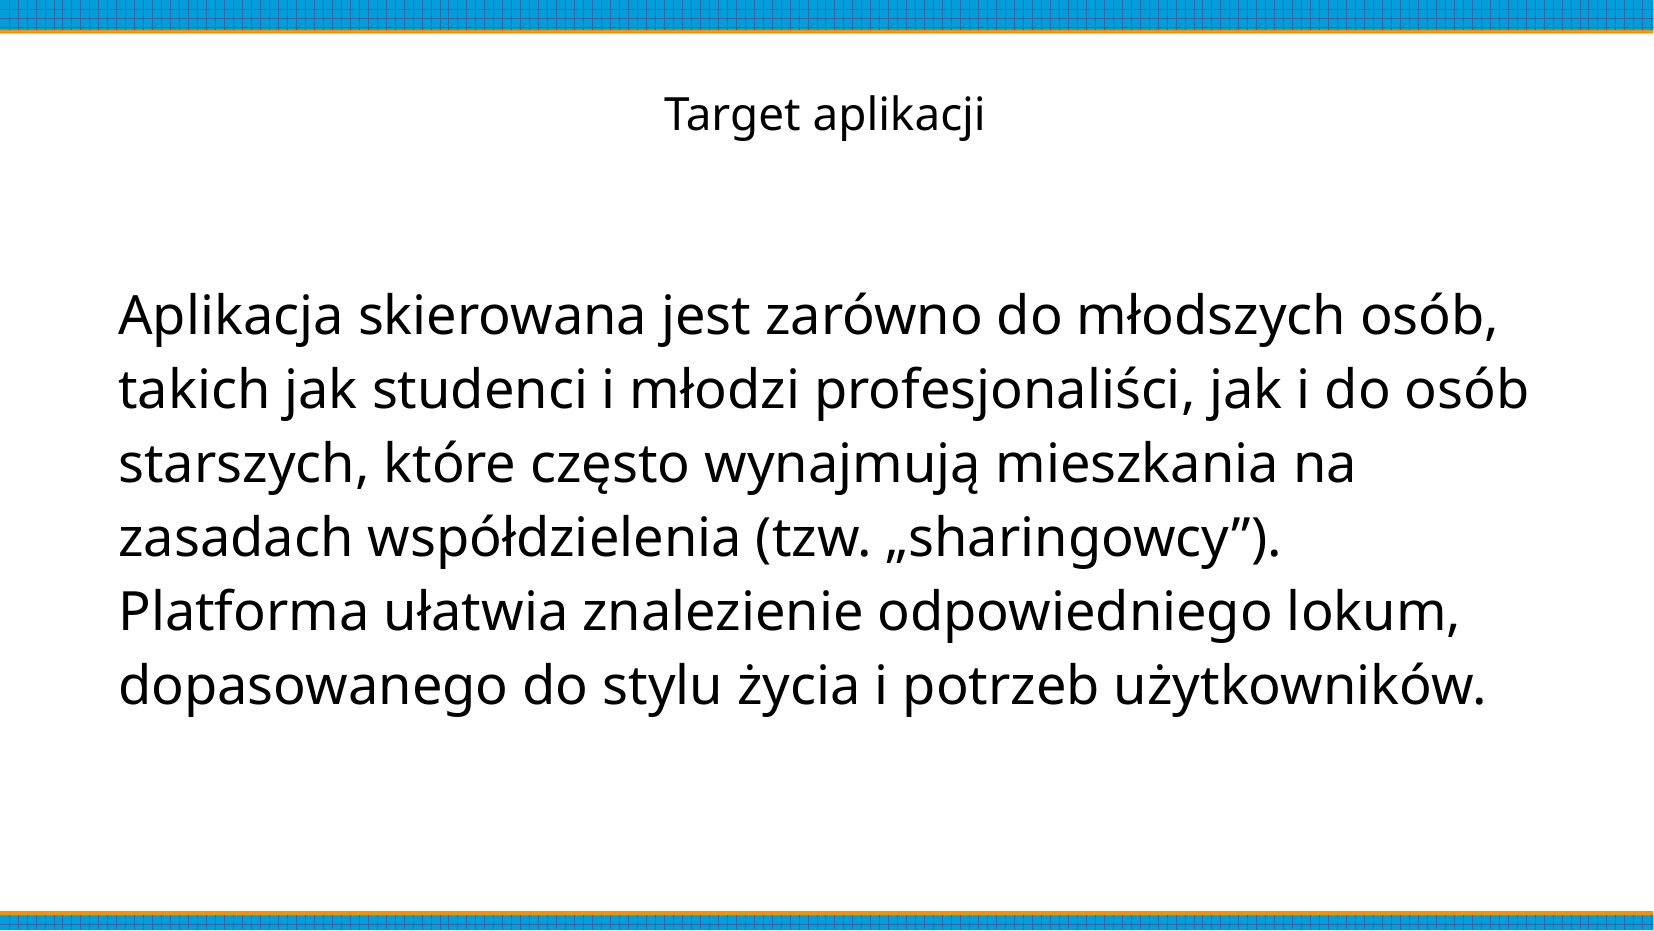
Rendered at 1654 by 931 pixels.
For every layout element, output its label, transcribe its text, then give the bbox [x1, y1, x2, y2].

text_box Aplikacja skierowana jest zarówno do młodszych osób, takich jak studenci i młodzi profesjonaliści, jak i do osób starszych, które często wynajmują mieszkania na zasadach współdzielenia (tzw. „sharingowcy”). Platforma ułatwia znalezienie odpowiedniego lokum, dopasowanego do stylu życia i potrzeb użytkowników. [112, 225, 1538, 772]
text_box Target aplikacji [487, 37, 1163, 188]
